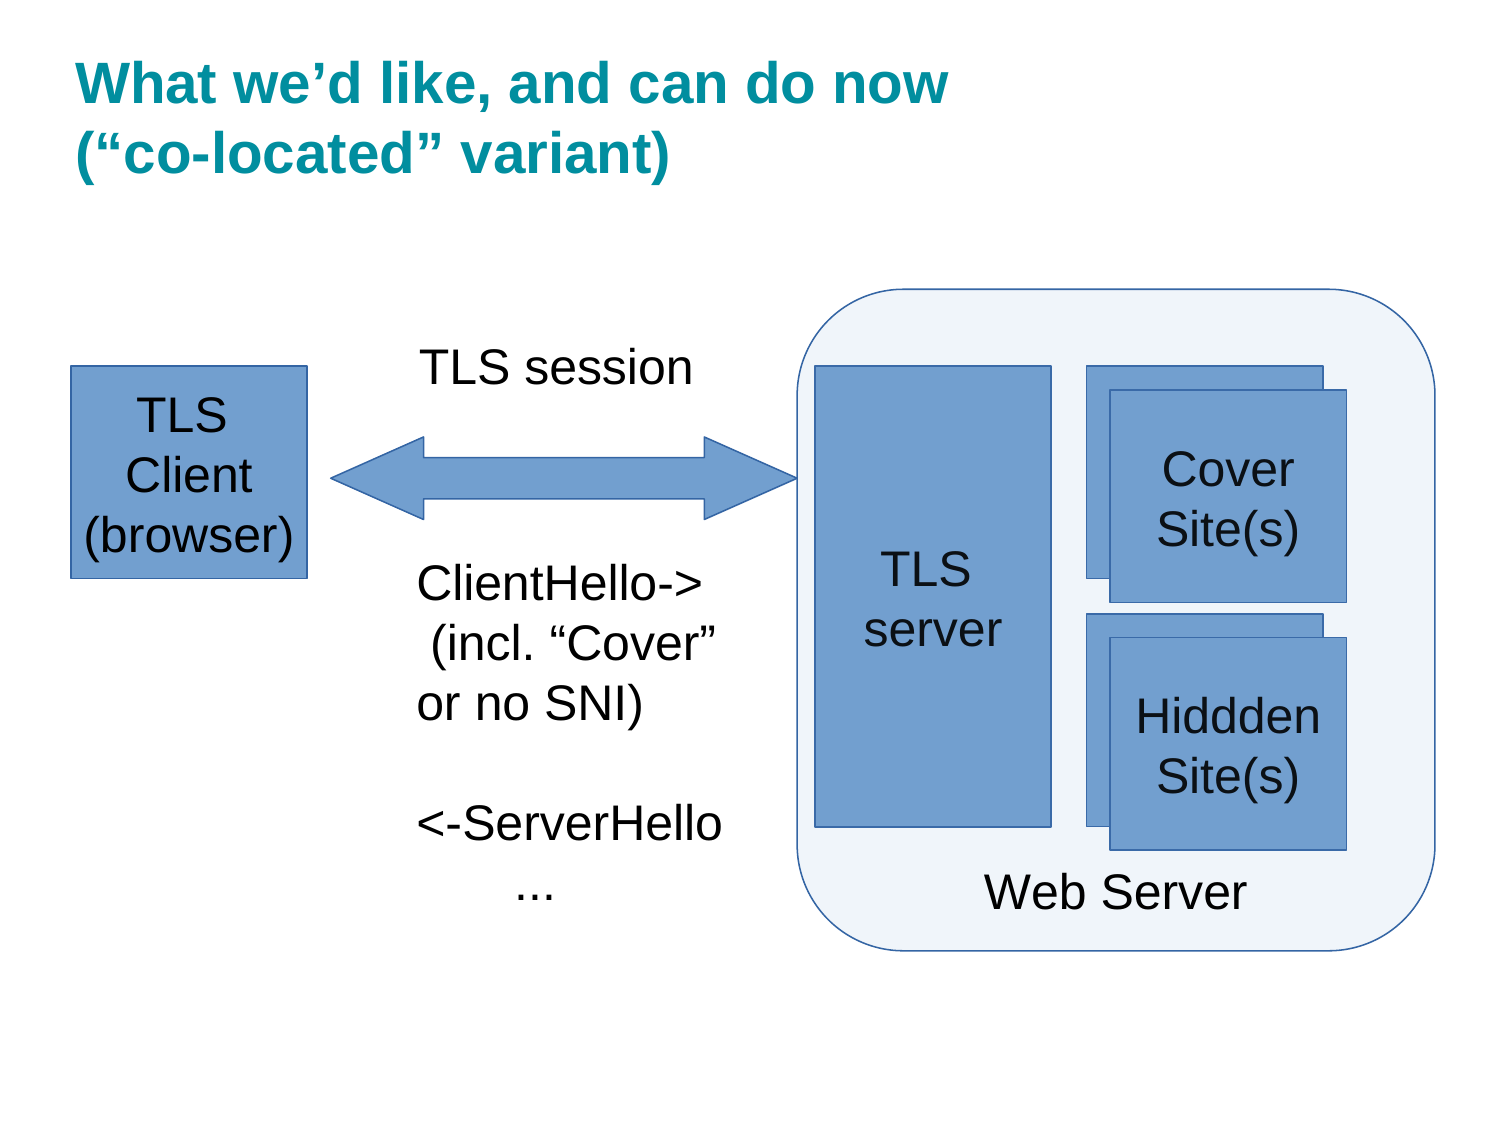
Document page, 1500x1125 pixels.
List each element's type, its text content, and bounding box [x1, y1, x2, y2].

text_box [330, 436, 797, 520]
text_box ClientHello-> (incl. “Cover” or no SNI) <-ServerHello ... [401, 543, 746, 919]
text_box What we’d like, and can do now (“co-located” variant) [75, 44, 1426, 233]
text_box TLS session [404, 326, 709, 402]
text_box Web Server [797, 289, 1435, 951]
text_box TLS Client (browser) [70, 366, 308, 579]
